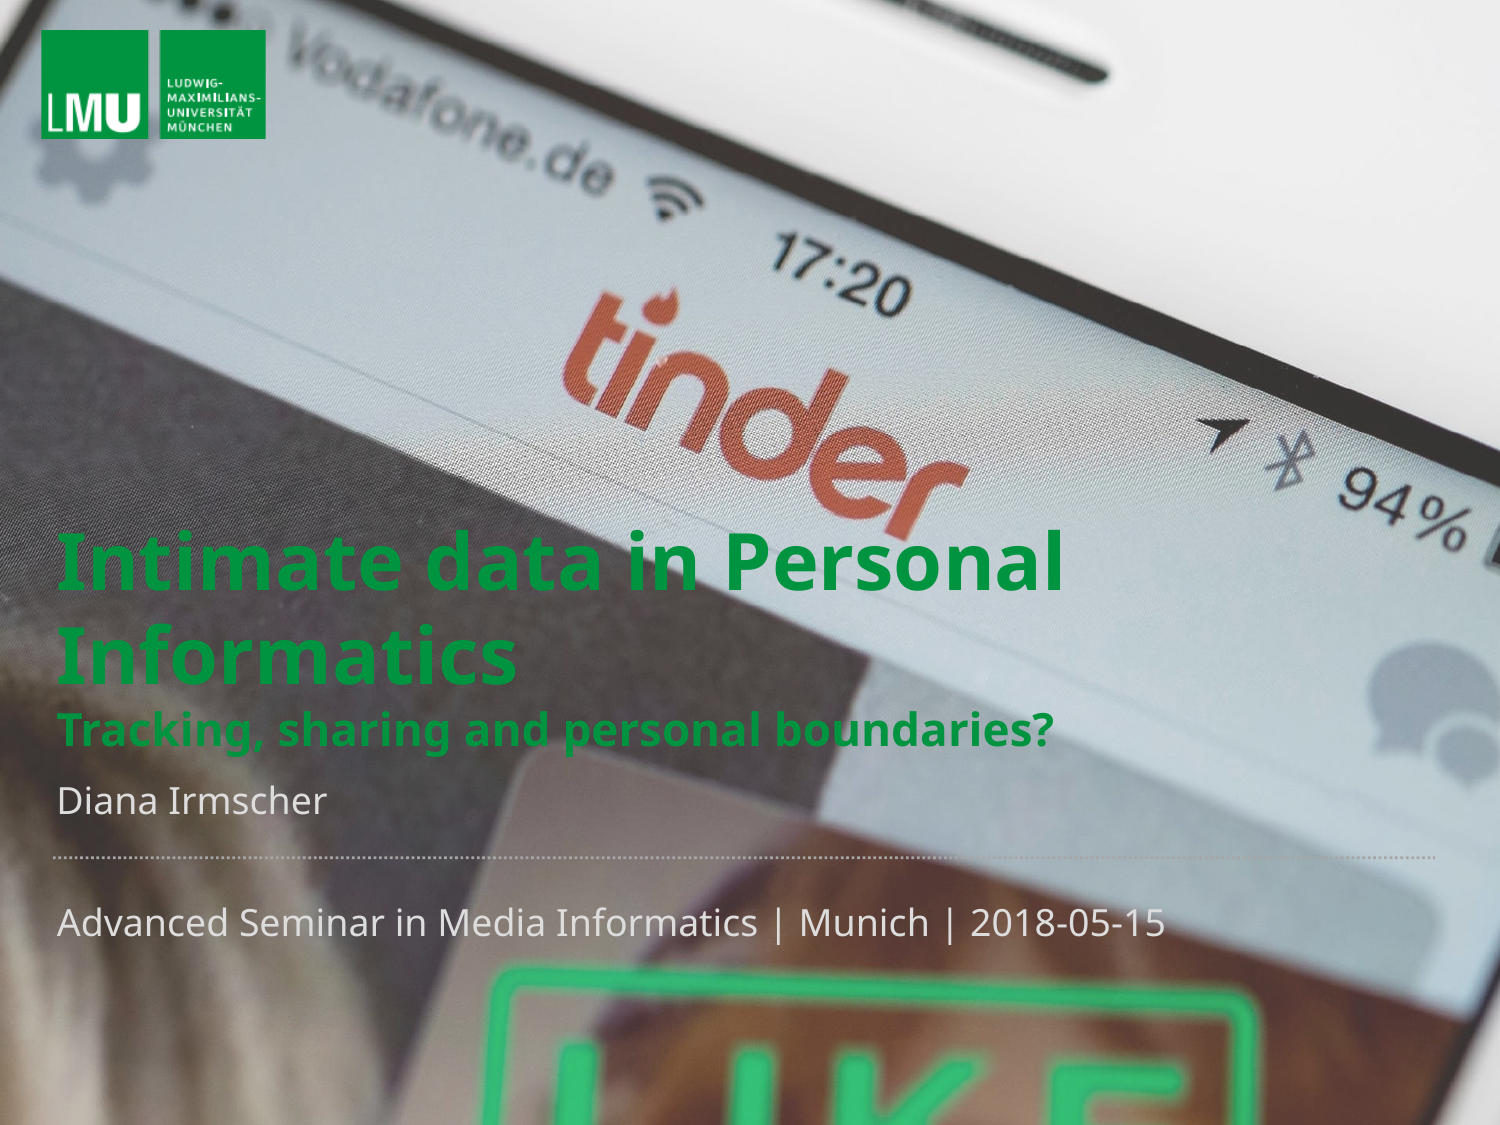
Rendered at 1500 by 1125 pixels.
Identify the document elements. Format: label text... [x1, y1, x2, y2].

title Intimate data in Personal Informatics Tracking, sharing and personal boundaries? [41, 527, 1459, 764]
picture [0, 0, 1500, 1125]
subtitle Diana Irmscher [41, 769, 1459, 876]
text_box Advanced Seminar in Media Informatics | Munich | 2018-05-15 [42, 891, 1413, 952]
